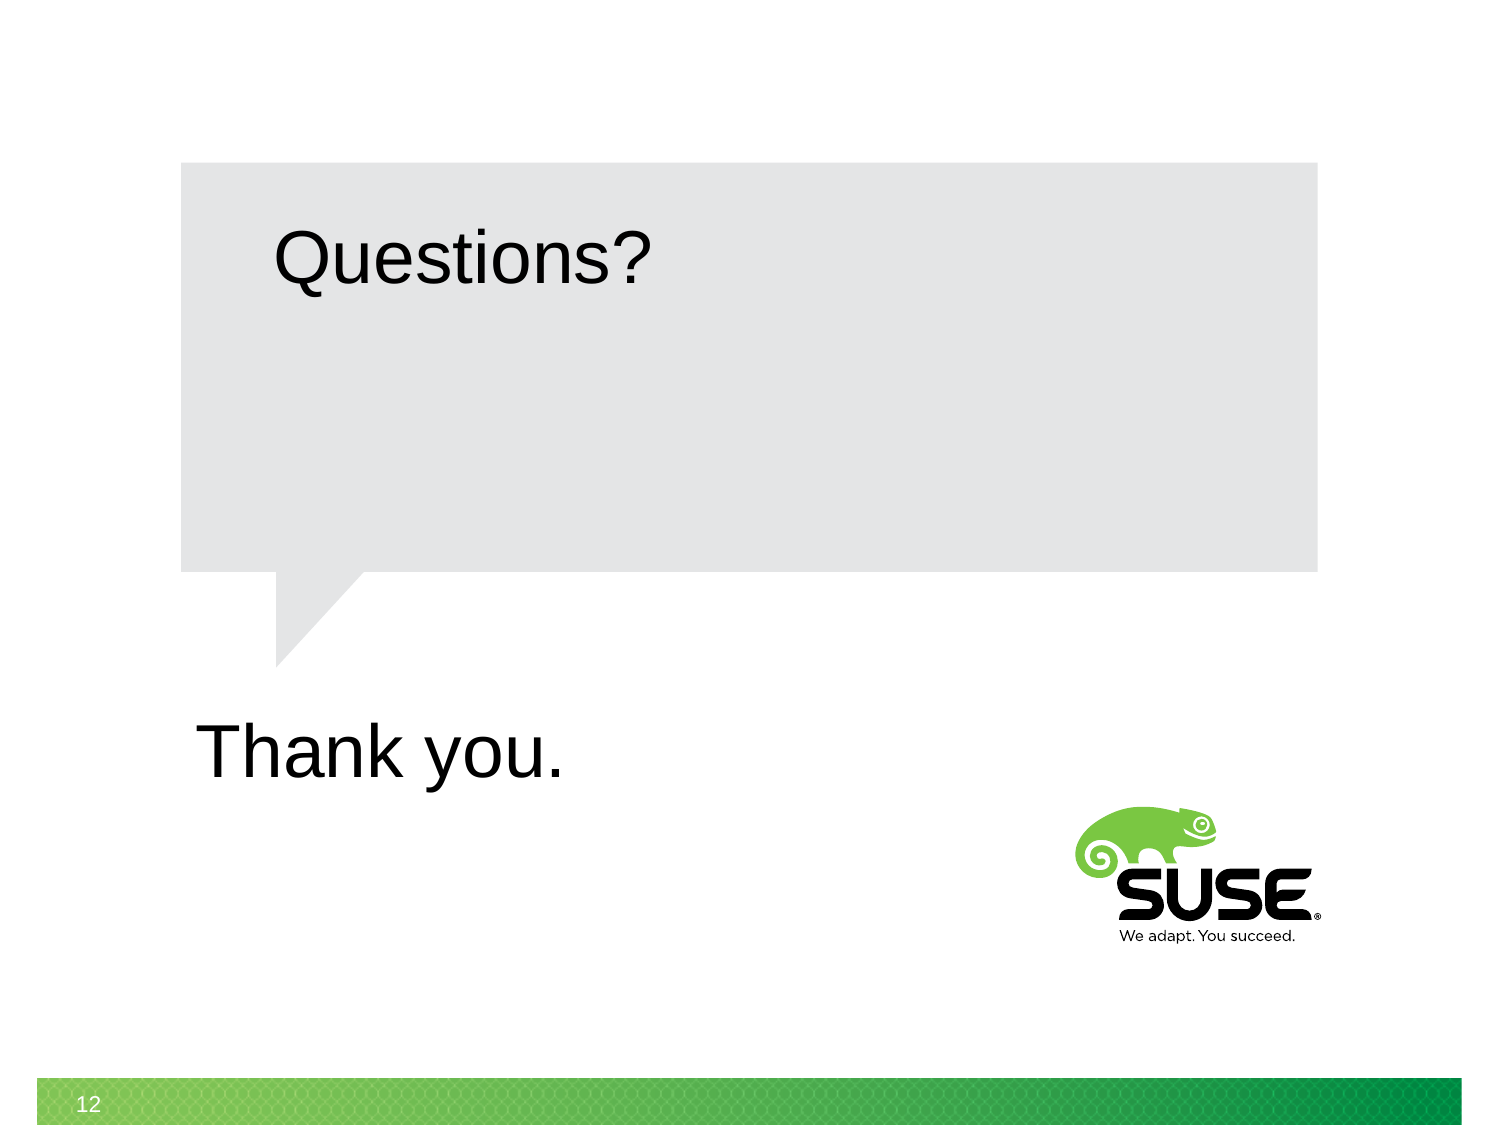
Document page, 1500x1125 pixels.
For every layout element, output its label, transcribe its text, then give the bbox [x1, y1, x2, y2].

picture [37, 1078, 1462, 1125]
text_box Questions? [259, 213, 1334, 307]
